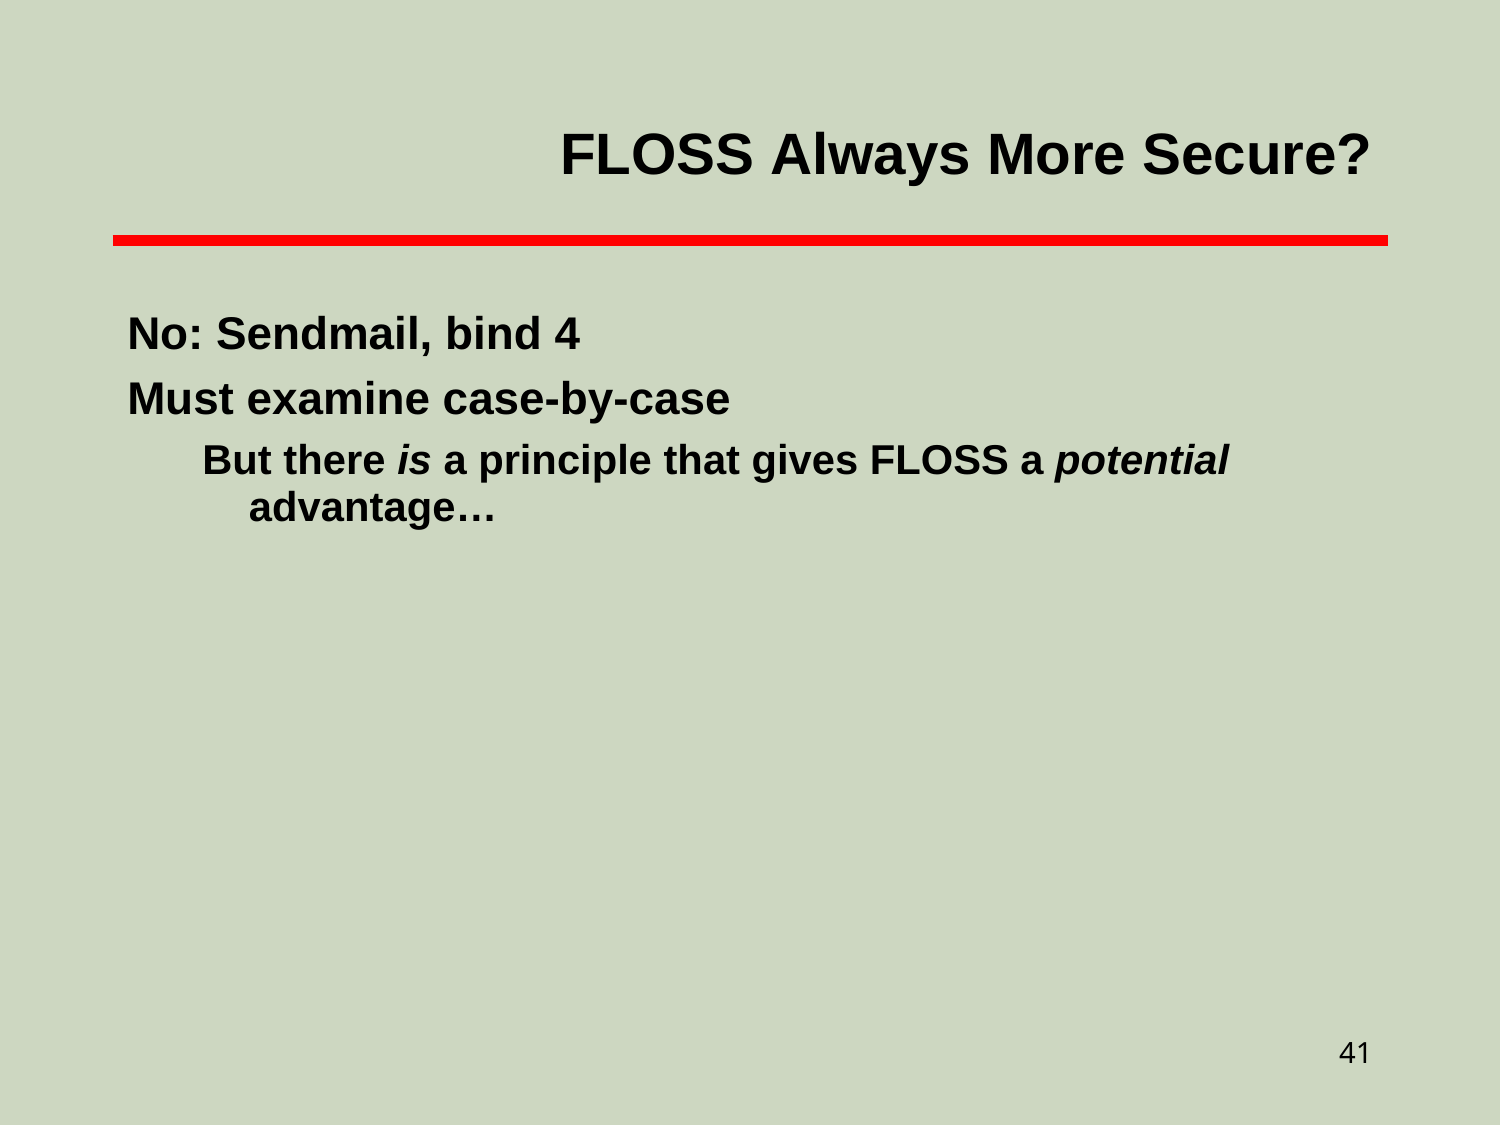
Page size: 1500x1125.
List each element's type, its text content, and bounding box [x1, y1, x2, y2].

title FLOSS Always More Secure? [337, 85, 1388, 224]
list No: Sendmail, bind 4 Must examine case-by-case But there is a principle that gives FLOSS a potential advantage… [112, 299, 1388, 906]
